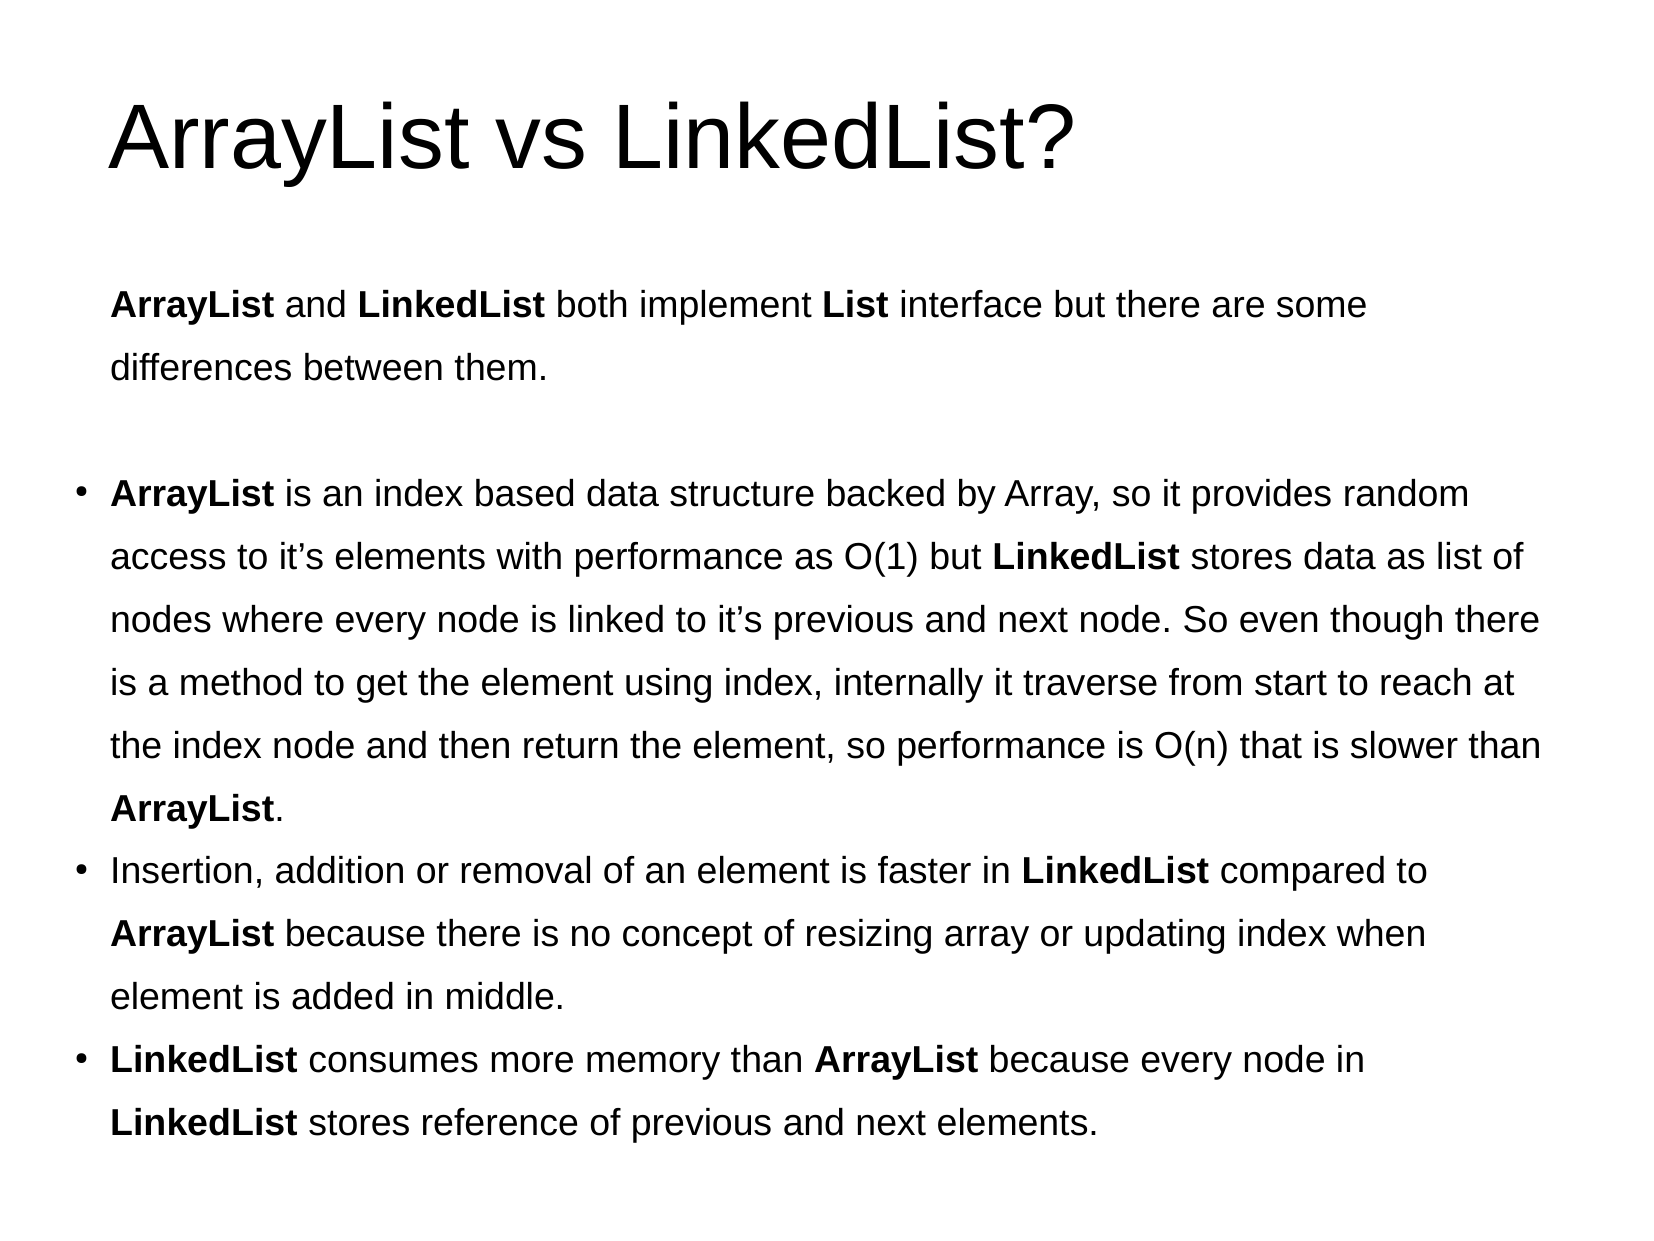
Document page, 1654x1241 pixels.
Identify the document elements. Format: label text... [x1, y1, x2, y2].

title [82, 242, 1571, 451]
title ArrayList vs LinkedList? [82, 49, 1571, 226]
text_box ArrayList and LinkedList both implement List interface but there are some differences between them. ArrayList is an index based data structure backed by Array, so it provides random access to it’s elements with performance as O(1) but LinkedList stores data as list of nodes where every node is linked to it’s previous and next node. So even though there is a method to get the element using index, internally it traverse from start to reach at the index node and then return the element, so performance is O(n) that is slower than ArrayList. Insertion, addition or removal of an element is faster in LinkedList compared to ArrayList because there is no concept of resizing array or updating index when element is added in middle. LinkedList consumes more memory than ArrayList because every node in LinkedList stores reference of previous and next elements. [60, 255, 1561, 1164]
